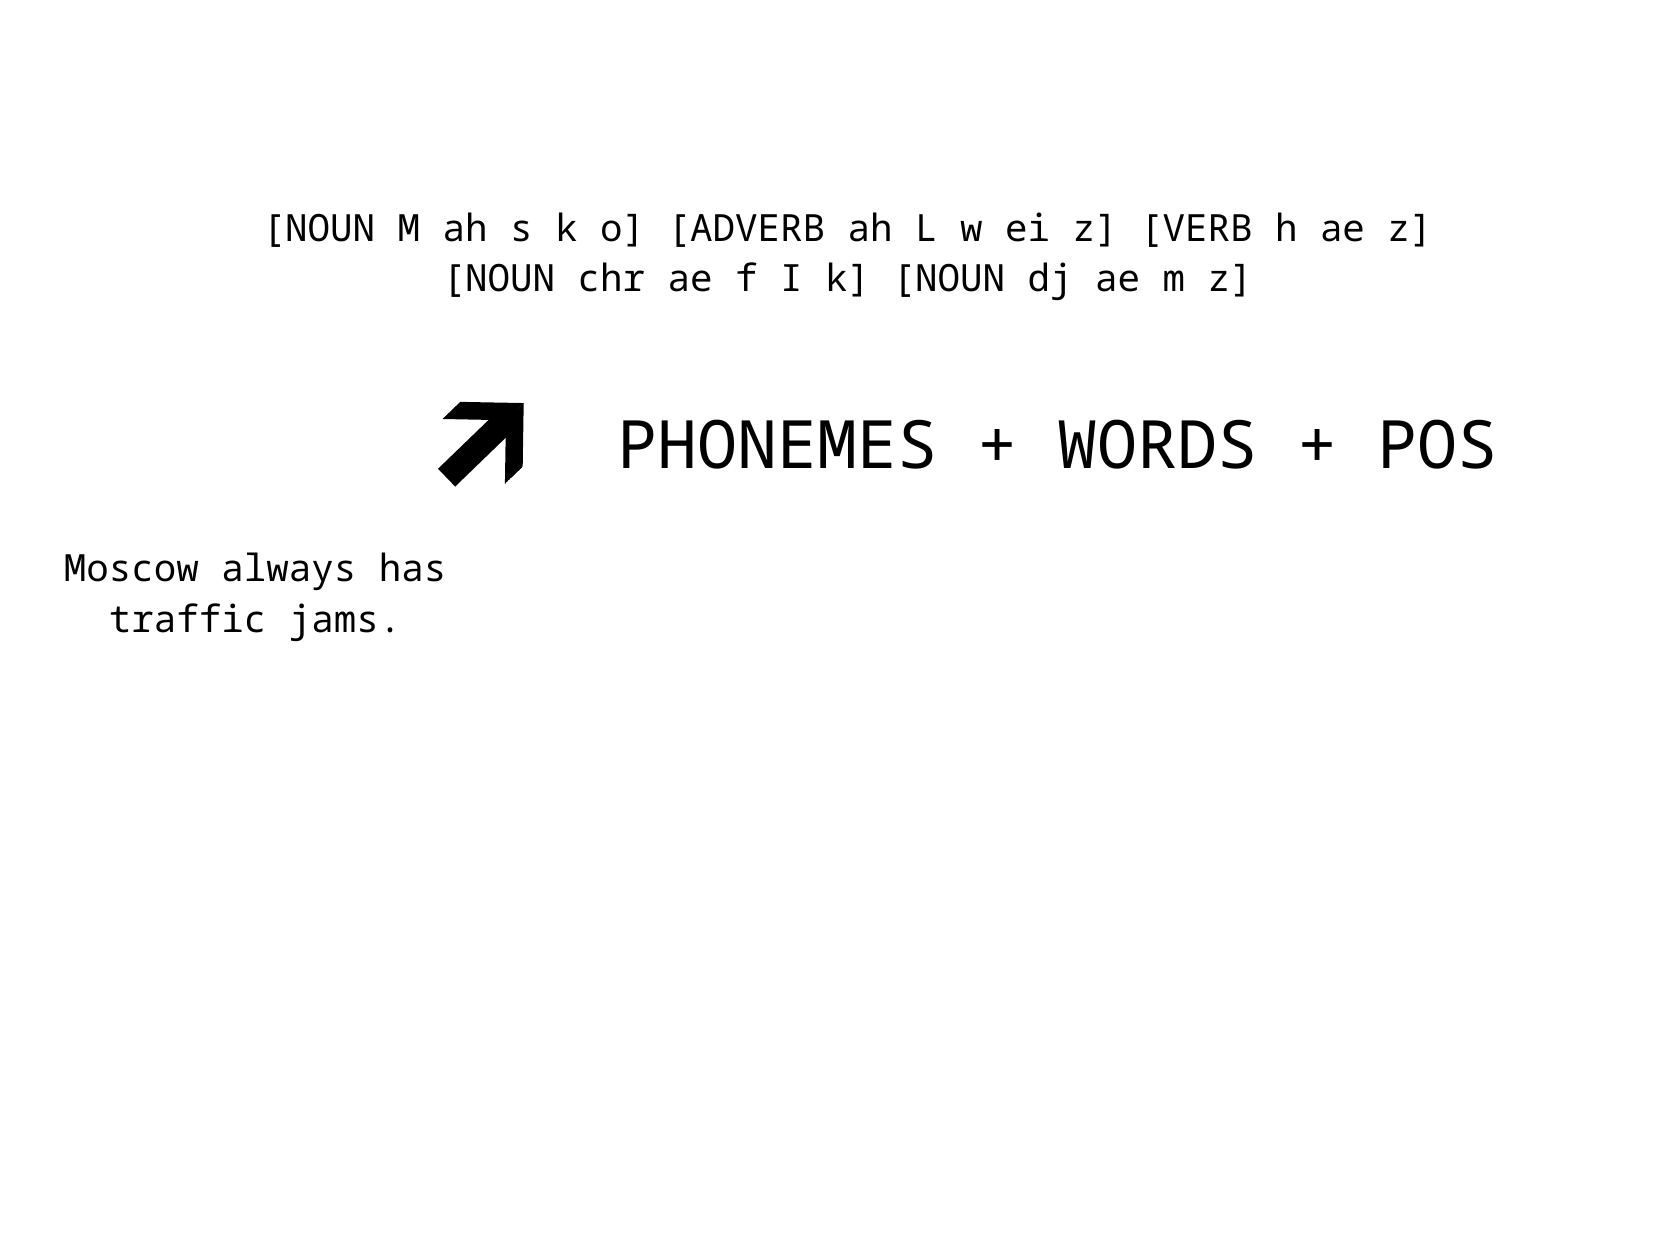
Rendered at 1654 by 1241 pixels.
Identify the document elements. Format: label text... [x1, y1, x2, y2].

subtitle Moscow always has traffic jams. [45, 480, 466, 706]
text_box PHONEMES + WORDS + POS [615, 330, 1501, 556]
text_box [NOUN M ah s k o] [ADVERB ah L w ei z] [VERB h ae z] [NOUN chr ae f I k] [NOUN dj ae m z] [210, 150, 1486, 406]
picture [415, 406, 556, 511]
